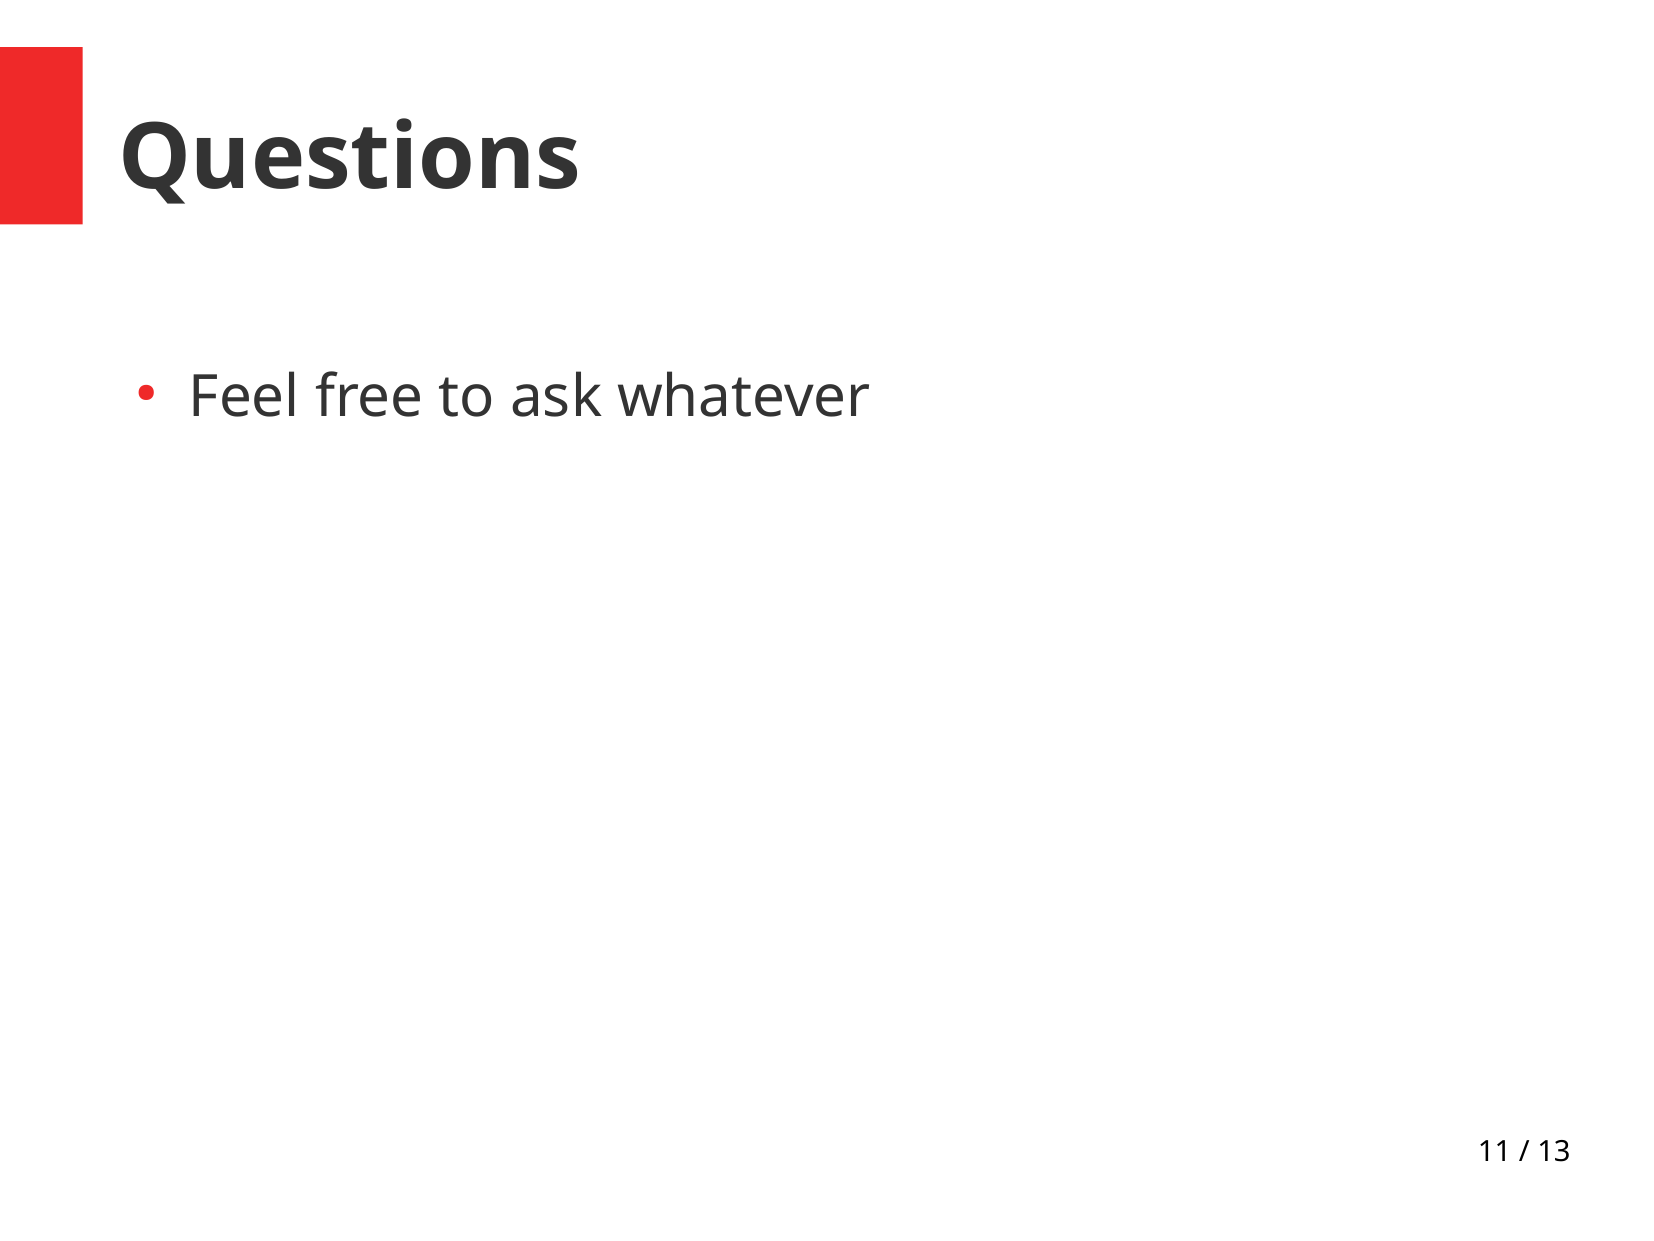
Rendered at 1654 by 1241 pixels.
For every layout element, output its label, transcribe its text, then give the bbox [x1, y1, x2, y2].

title Questions [118, 49, 1571, 257]
list Feel free to ask whatever [118, 354, 1536, 1074]
